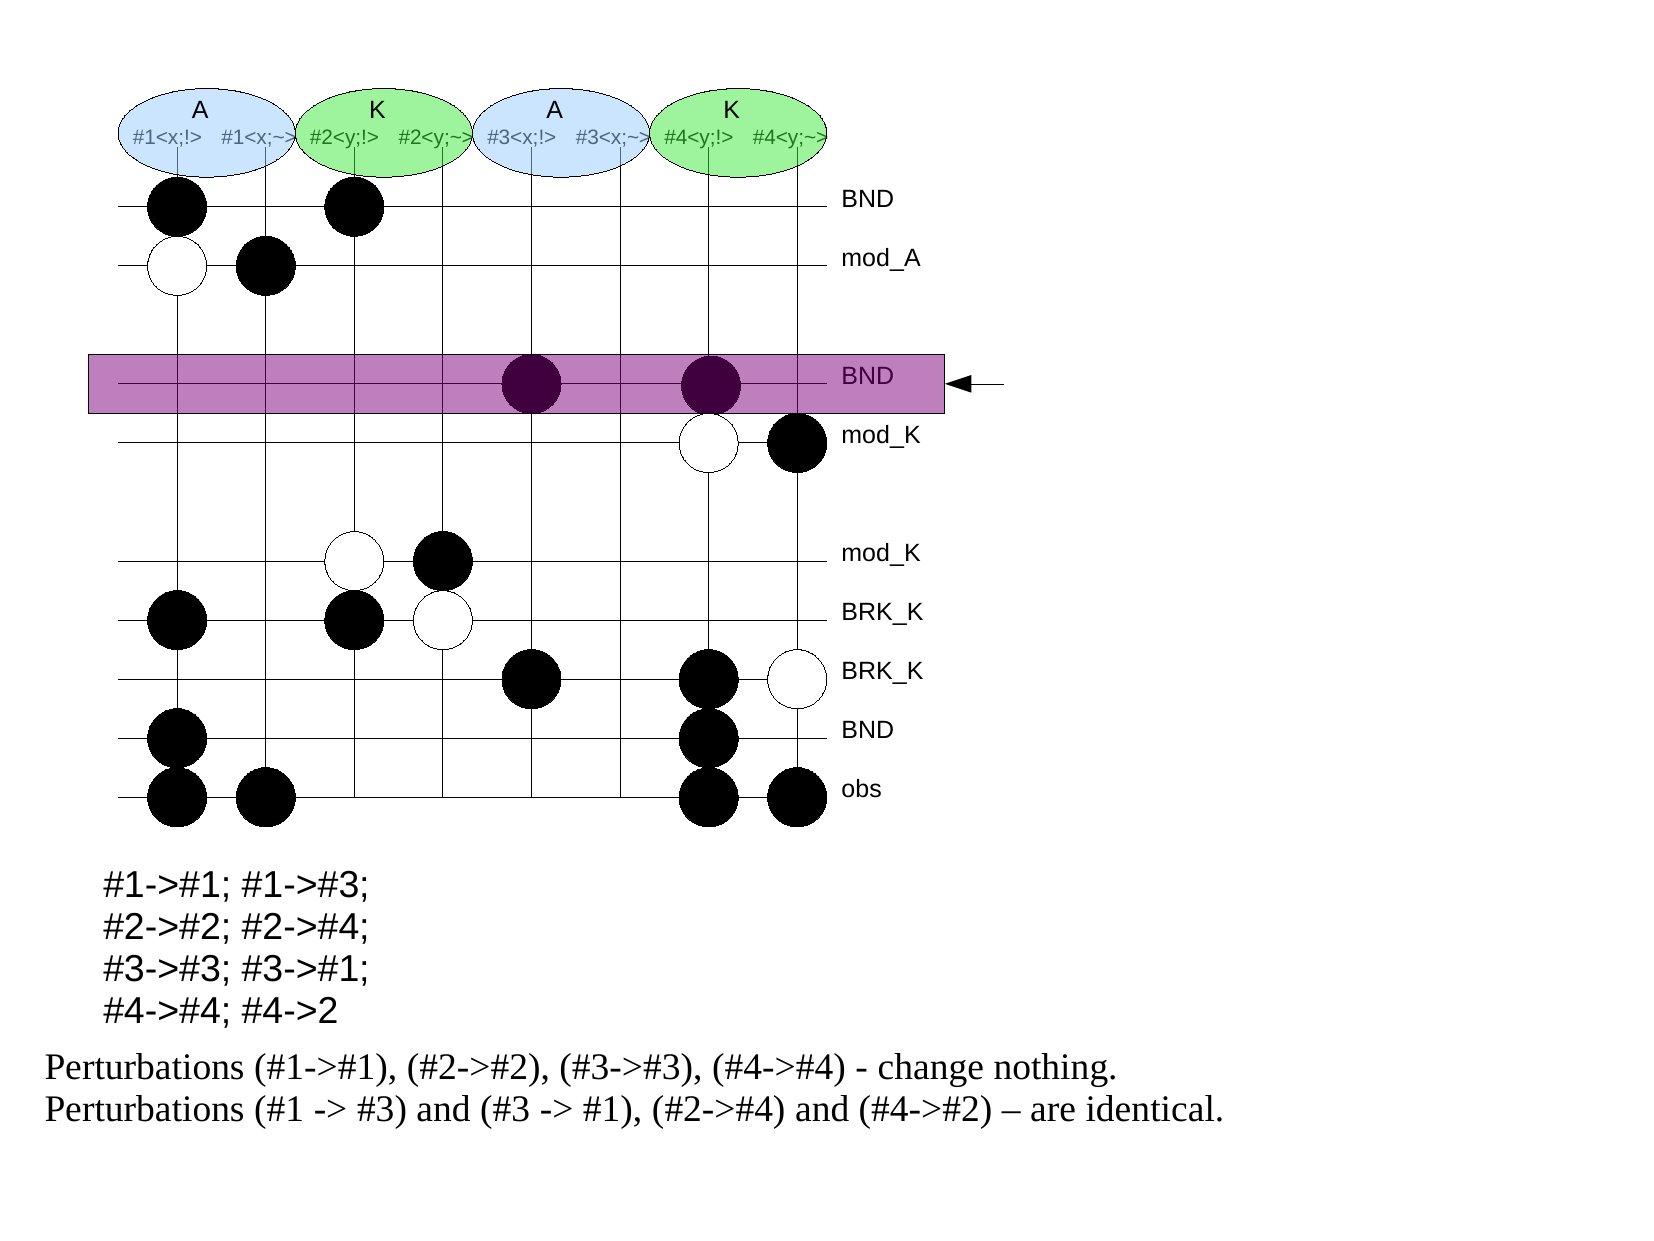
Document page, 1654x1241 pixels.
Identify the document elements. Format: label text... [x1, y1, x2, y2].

text_box K [708, 88, 756, 132]
text_box [147, 708, 207, 827]
text_box #3<x;!> [472, 138, 484, 156]
text_box BND [826, 177, 910, 236]
text_box [118, 89, 827, 178]
text_box #4<y;~> [815, 118, 843, 156]
text_box BND [826, 708, 910, 768]
text_box [236, 236, 296, 296]
text_box #2<y;~> [461, 141, 472, 156]
text_box #1->#1; #1->#3; #2->#2; #2->#4; #3->#3; #3->#1; #4->#4; #4->2 [88, 856, 385, 1040]
text_box mod_K [826, 531, 937, 590]
text_box #2<y;!> [295, 139, 307, 156]
text_box #4<y;!> [649, 138, 661, 156]
text_box [767, 767, 827, 827]
text_box mod_K [826, 414, 937, 473]
text_box mod_A [826, 236, 937, 296]
text_box [324, 177, 384, 237]
text_box [413, 531, 473, 650]
text_box BRK_K [826, 649, 939, 709]
text_box [147, 177, 207, 296]
text_box [679, 649, 739, 827]
text_box Perturbations (#1->#1), (#2->#2), (#3->#3), (#4->#4) - change nothing. Perturbations (#1 -> #3) and (#3 -> #1), (#2->#4) and (#4->#2) – are identical. [29, 1038, 1241, 1182]
text_box K [354, 88, 401, 132]
text_box #3<x;~> [638, 142, 649, 156]
text_box [767, 649, 827, 709]
text_box [236, 767, 296, 827]
text_box [324, 531, 384, 650]
text_box #1<x;~> [284, 141, 295, 156]
text_box [147, 590, 207, 650]
text_box A [177, 88, 224, 132]
text_box [501, 649, 562, 709]
text_box [88, 354, 945, 473]
text_box A [531, 88, 578, 132]
text_box BRK_K [826, 590, 939, 649]
text_box obs [826, 767, 897, 827]
text_box #1<x;!> [118, 140, 129, 156]
